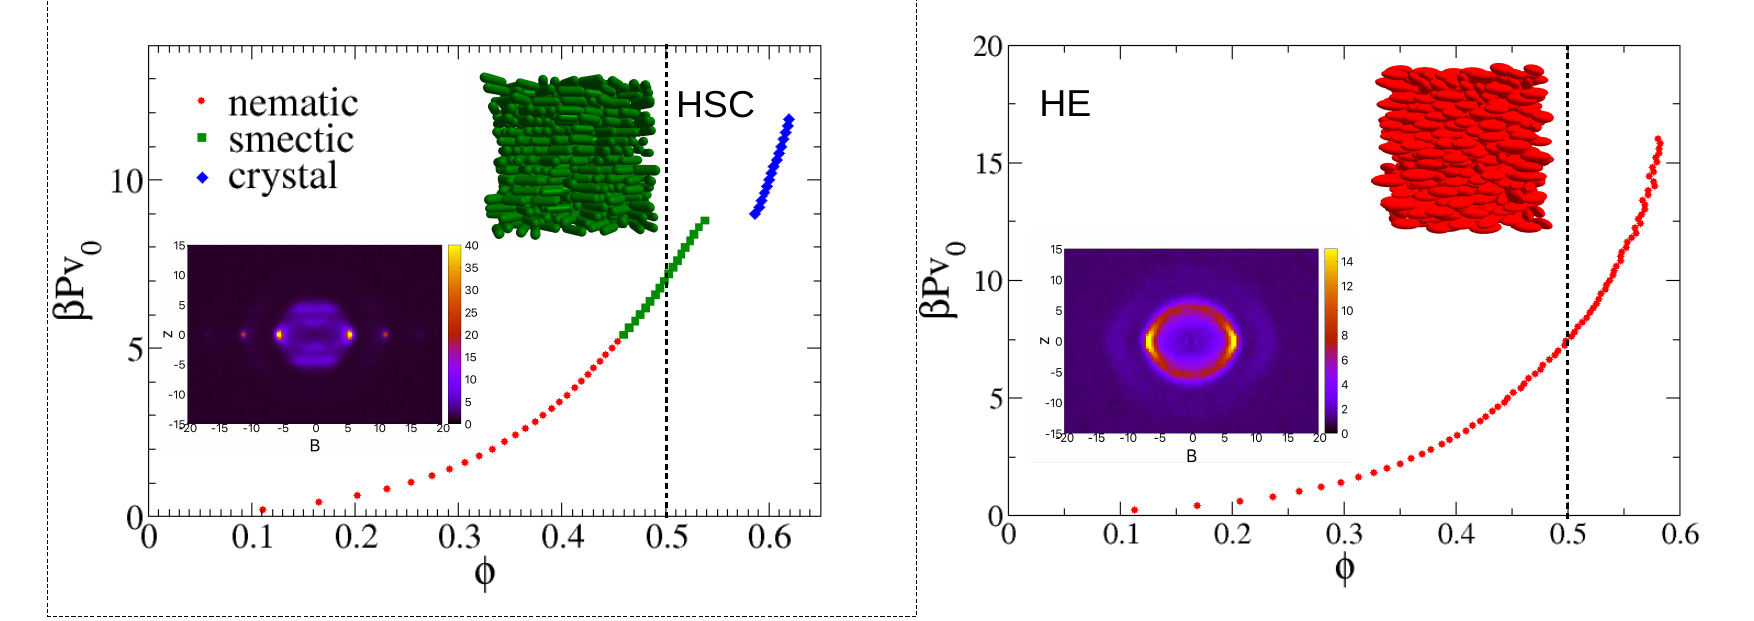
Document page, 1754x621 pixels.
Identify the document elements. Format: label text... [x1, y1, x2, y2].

text_box HSC [670, 76, 770, 134]
picture [47, 0, 1754, 617]
text_box HE [1024, 75, 1107, 135]
